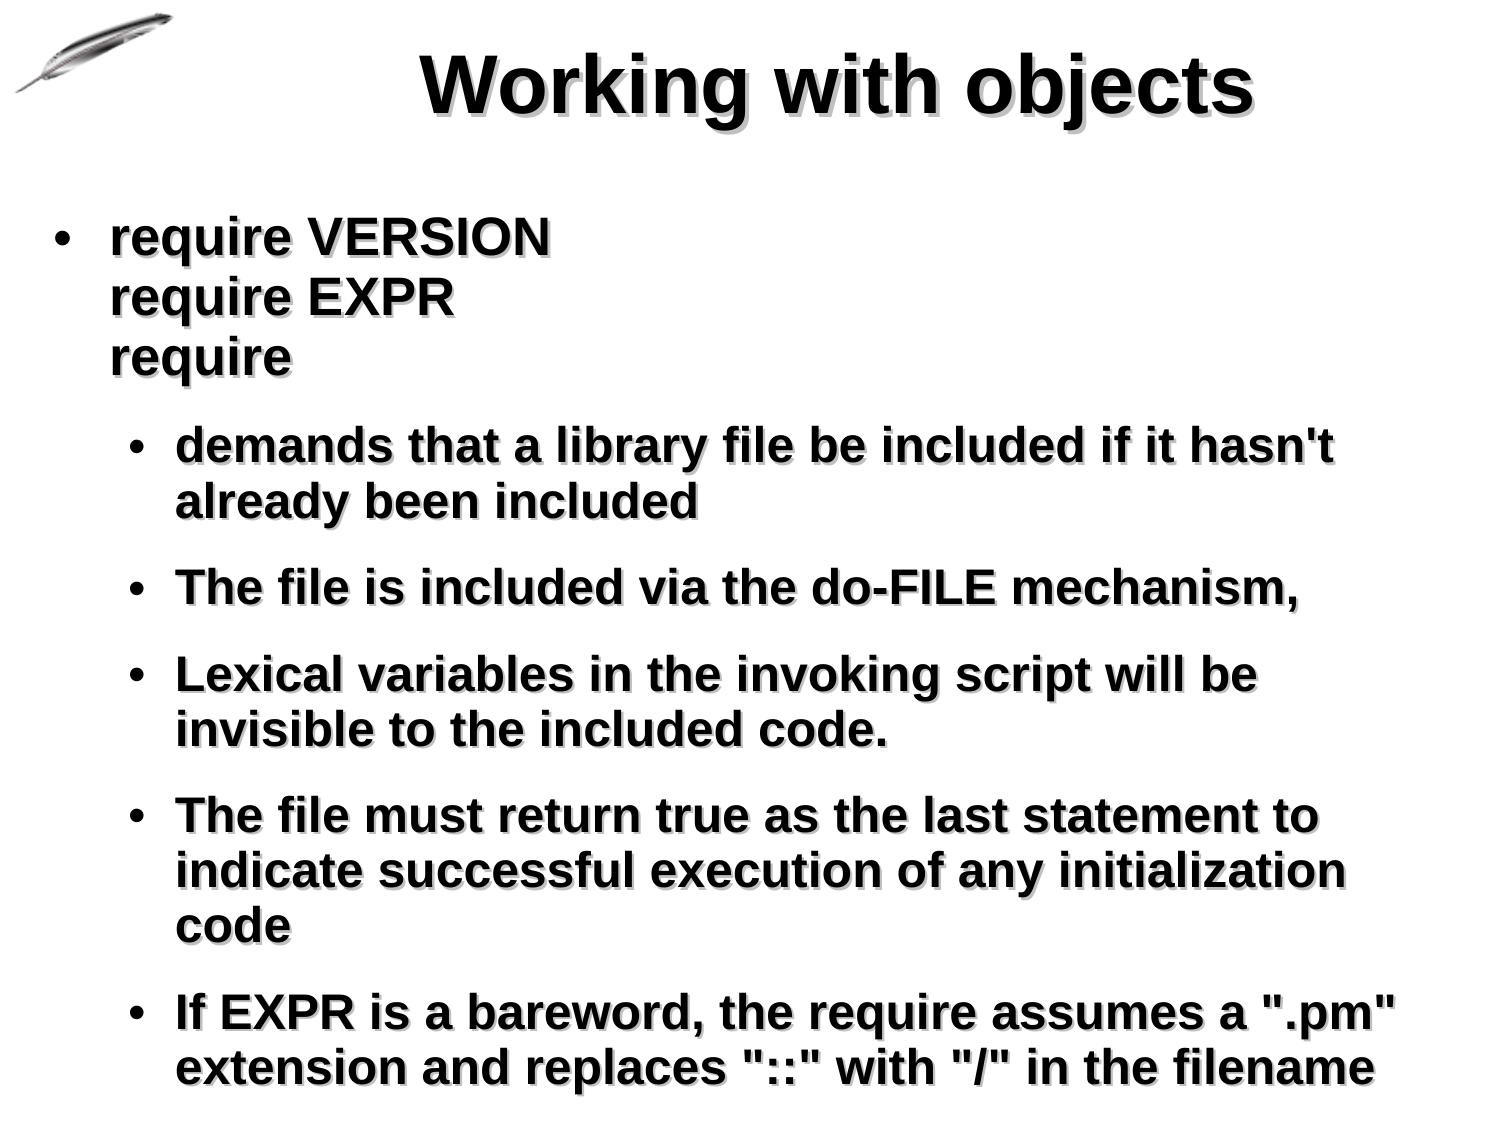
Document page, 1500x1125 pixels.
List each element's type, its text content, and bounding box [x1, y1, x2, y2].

list require VERSION require EXPR require demands that a library file be included if it hasn't already been included The file is included via the do-FILE mechanism, Lexical variables in the invoking script will be invisible to the included code. The file must return true as the last statement to indicate successful execution of any initialization code If EXPR is a bareword, the require assumes a ".pm" extension and replaces "::" with "/" in the filename [53, 207, 1447, 1097]
picture [11, 11, 179, 95]
title Working with objects [419, 0, 1459, 179]
